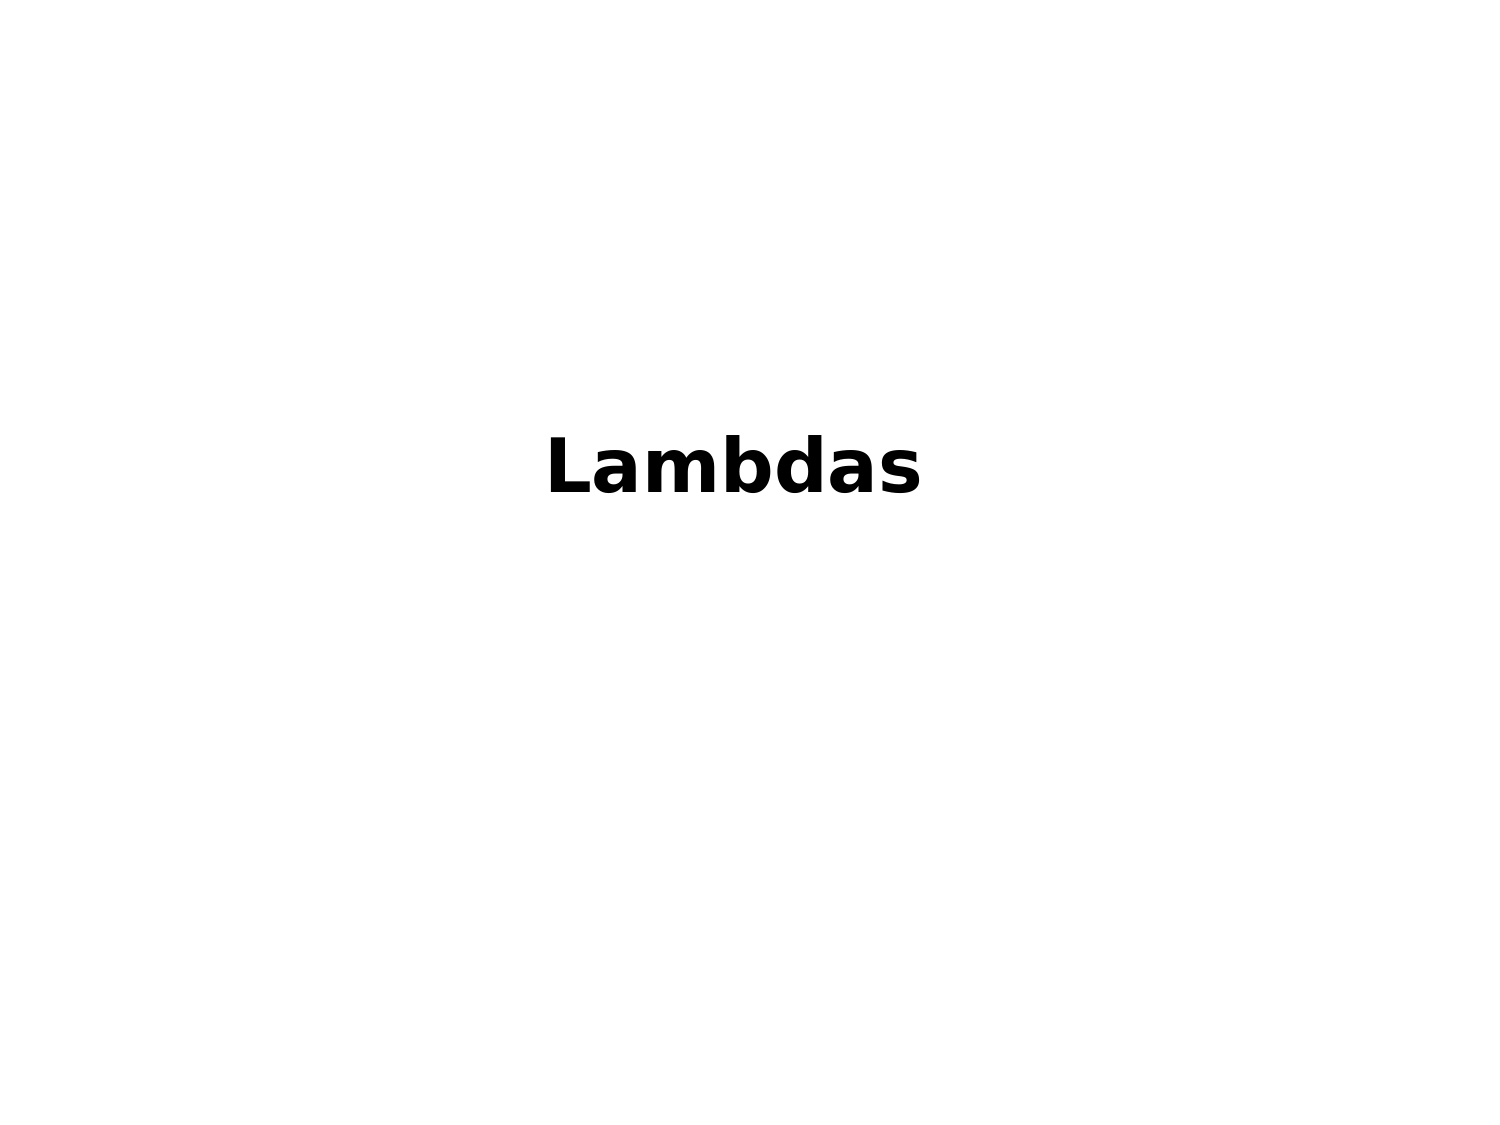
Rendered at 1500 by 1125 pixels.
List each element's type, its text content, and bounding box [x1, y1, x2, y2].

title Lambdas [59, 399, 1409, 532]
